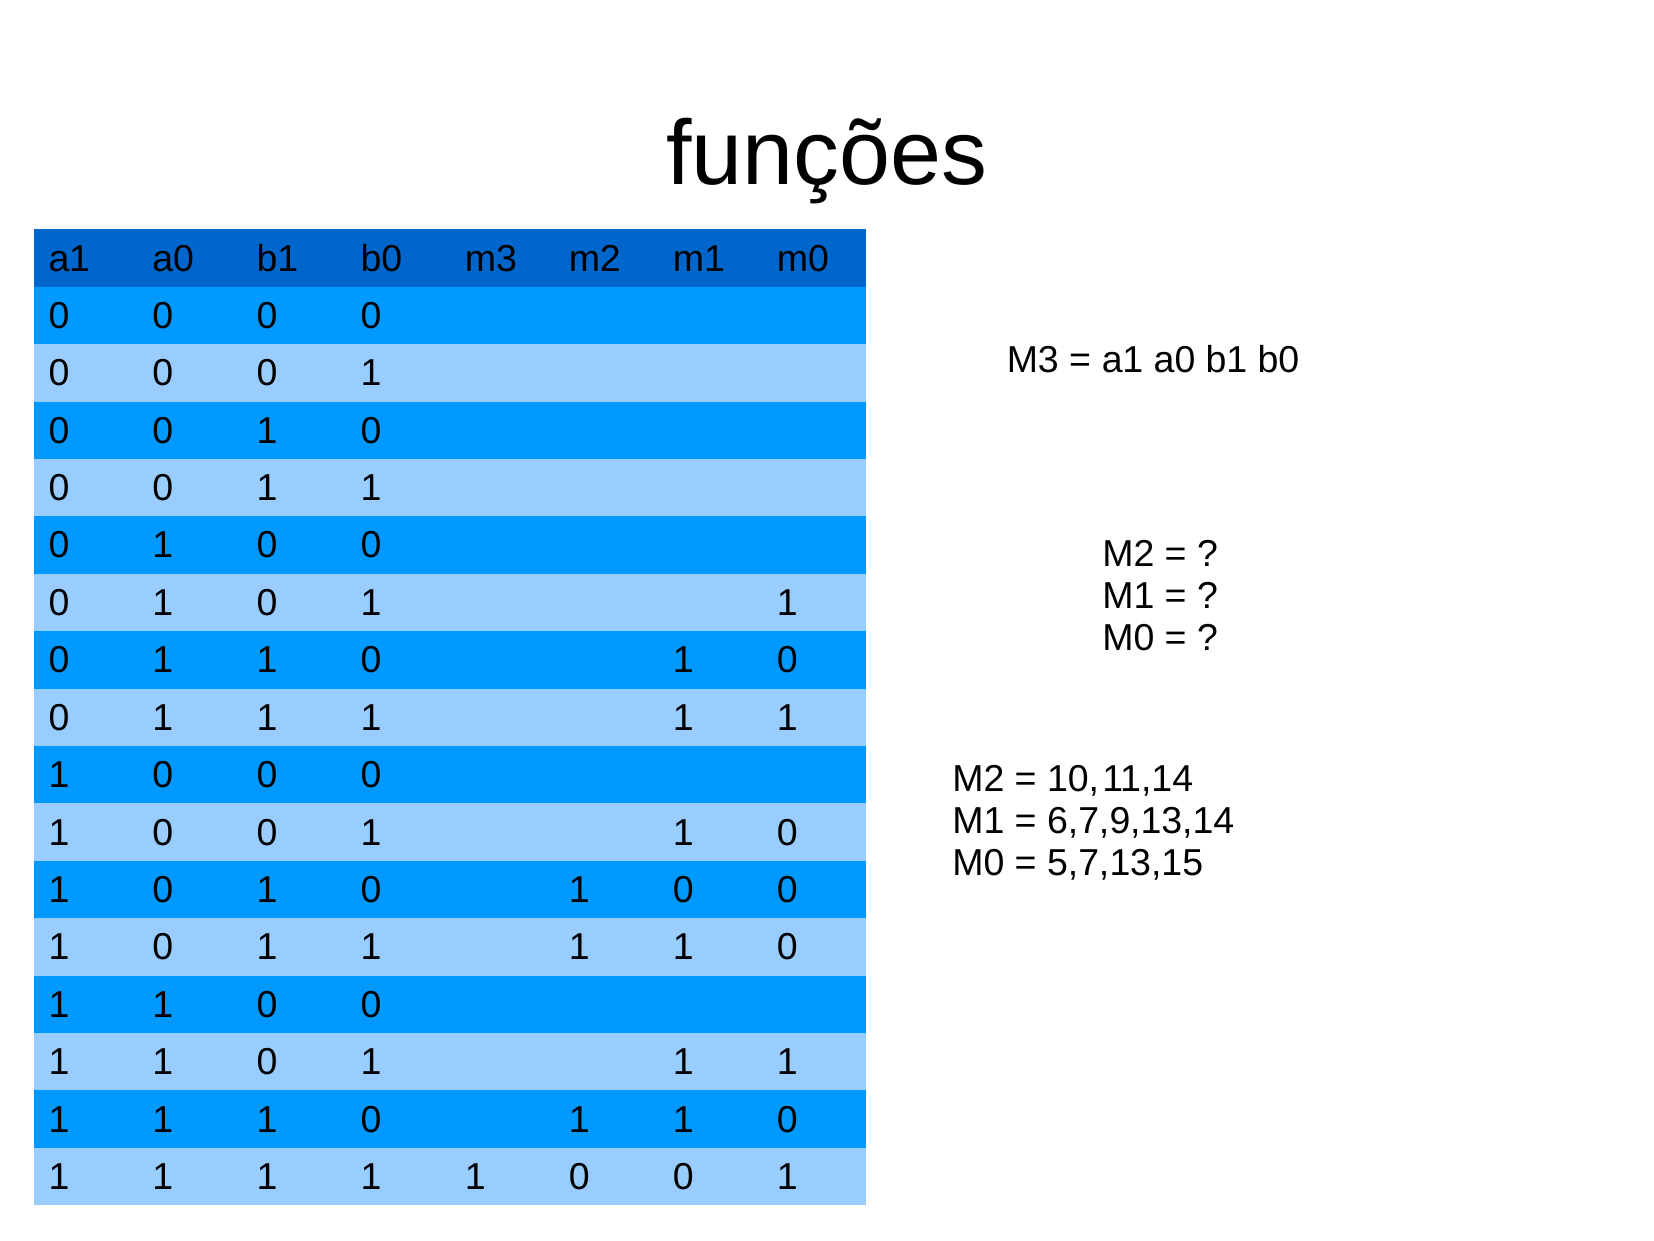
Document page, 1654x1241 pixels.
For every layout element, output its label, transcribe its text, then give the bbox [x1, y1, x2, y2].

text_box M2 = 10, 11,14 M1 = 6,7,9,13,14 M0 = 5,7,13,15 [937, 750, 1250, 891]
table_cell [450, 1033, 554, 1090]
table_cell 0 [346, 861, 450, 918]
table_cell 0 [34, 631, 138, 689]
text_box M3 = a1 a0 b1 b0 [992, 330, 1315, 388]
table_cell 0 [242, 574, 346, 631]
table_cell [450, 746, 554, 803]
table_cell 1 [450, 1148, 554, 1205]
table_cell [554, 459, 658, 516]
table_cell 1 [34, 746, 138, 803]
table_cell [450, 516, 554, 574]
table_cell 1 [242, 918, 346, 976]
table_cell 1 [242, 861, 346, 918]
table_cell 1 [554, 1090, 658, 1148]
table_cell [762, 344, 866, 402]
table_cell 0 [242, 344, 346, 402]
table_cell [658, 402, 762, 459]
table_cell 0 [242, 516, 346, 574]
table_cell 0 [138, 746, 242, 803]
table_cell [450, 631, 554, 689]
table_cell [450, 574, 554, 631]
table_cell [450, 344, 554, 402]
table_cell 1 [554, 861, 658, 918]
table_cell 1 [242, 459, 346, 516]
table_cell [658, 516, 762, 574]
table_cell [658, 344, 762, 402]
table_cell 1 [346, 459, 450, 516]
table_cell 0 [34, 689, 138, 746]
table_cell 1 [138, 631, 242, 689]
table_header b0 [346, 229, 450, 287]
table_cell [554, 344, 658, 402]
table_cell 1 [138, 574, 242, 631]
table_cell [450, 861, 554, 918]
table_cell 1 [346, 918, 450, 976]
table_cell [554, 803, 658, 861]
table_cell 0 [138, 402, 242, 459]
table_cell 0 [346, 976, 450, 1033]
table_cell [450, 976, 554, 1033]
table_cell 0 [346, 402, 450, 459]
table_cell 1 [34, 976, 138, 1033]
table_cell 1 [346, 344, 450, 402]
table_header m1 [658, 229, 762, 287]
table_cell 1 [242, 402, 346, 459]
table_cell [450, 918, 554, 976]
table_cell 1 [346, 803, 450, 861]
table_cell 1 [346, 1148, 450, 1205]
table_cell 0 [138, 459, 242, 516]
table_cell [658, 287, 762, 344]
table_header m0 [762, 229, 866, 287]
table_cell [554, 631, 658, 689]
title funções [82, 56, 1571, 250]
table_cell 1 [658, 918, 762, 976]
table_cell 1 [762, 689, 866, 746]
table_cell 1 [242, 631, 346, 689]
text_box M2 = ? M1 = ? M0 = ? [1087, 525, 1233, 666]
table_cell 1 [138, 1090, 242, 1148]
table_cell [450, 1090, 554, 1148]
table_cell 1 [346, 1033, 450, 1090]
table_cell 0 [762, 631, 866, 689]
table_header a0 [138, 229, 242, 287]
table_cell 1 [658, 1033, 762, 1090]
table_cell 0 [762, 861, 866, 918]
table_cell [554, 746, 658, 803]
table_cell [450, 459, 554, 516]
table_cell 1 [658, 803, 762, 861]
table_cell 1 [138, 1033, 242, 1090]
table_cell [554, 287, 658, 344]
table_cell 0 [346, 1090, 450, 1148]
table_cell [554, 976, 658, 1033]
table_cell 1 [346, 689, 450, 746]
table_cell 0 [138, 344, 242, 402]
table_cell [658, 459, 762, 516]
table_cell 1 [242, 1090, 346, 1148]
table_cell 0 [138, 861, 242, 918]
table_cell 0 [242, 287, 346, 344]
table_cell [658, 746, 762, 803]
table_cell 0 [138, 287, 242, 344]
table_cell 1 [138, 1148, 242, 1205]
table_cell [450, 287, 554, 344]
table_cell 0 [762, 1090, 866, 1148]
table_header a1 [34, 229, 138, 287]
table_cell 0 [346, 631, 450, 689]
table_cell 0 [242, 1033, 346, 1090]
table_cell 0 [762, 918, 866, 976]
table_cell 0 [34, 344, 138, 402]
table_cell 1 [138, 976, 242, 1033]
table_cell 1 [242, 689, 346, 746]
table_cell 1 [762, 574, 866, 631]
table_cell [762, 746, 866, 803]
table_cell 0 [658, 861, 762, 918]
table_cell 1 [346, 574, 450, 631]
table_cell 0 [34, 459, 138, 516]
table_cell [450, 803, 554, 861]
table_cell 0 [242, 976, 346, 1033]
table_cell 0 [658, 1148, 762, 1205]
table_cell 1 [658, 1090, 762, 1148]
table_cell [554, 689, 658, 746]
table_cell [450, 402, 554, 459]
table_cell 1 [34, 1148, 138, 1205]
table_cell 1 [34, 803, 138, 861]
table_cell 1 [762, 1148, 866, 1205]
table_cell 0 [242, 803, 346, 861]
table_cell 0 [34, 402, 138, 459]
table_cell 0 [34, 287, 138, 344]
table_cell 1 [34, 918, 138, 976]
table_cell [762, 459, 866, 516]
table_cell 0 [34, 574, 138, 631]
table_cell [450, 689, 554, 746]
table_cell 1 [34, 1033, 138, 1090]
table_cell 1 [554, 918, 658, 976]
table_cell 0 [346, 516, 450, 574]
table_cell [762, 402, 866, 459]
table_cell 1 [762, 1033, 866, 1090]
table_cell [658, 976, 762, 1033]
table_header m3 [450, 229, 554, 287]
table_cell [554, 1033, 658, 1090]
table_cell [554, 402, 658, 459]
table_cell 0 [242, 746, 346, 803]
table_cell 1 [242, 1148, 346, 1205]
table_cell 1 [34, 861, 138, 918]
table_cell 1 [658, 689, 762, 746]
table_cell 1 [138, 689, 242, 746]
table_header m2 [554, 229, 658, 287]
table_cell 1 [138, 516, 242, 574]
table_cell [762, 976, 866, 1033]
table_cell 0 [346, 287, 450, 344]
table_cell [658, 574, 762, 631]
table_cell 0 [554, 1148, 658, 1205]
table_cell [762, 287, 866, 344]
table_cell 0 [346, 746, 450, 803]
table_cell [554, 574, 658, 631]
table_cell 0 [138, 918, 242, 976]
table_cell 1 [658, 631, 762, 689]
table_cell 0 [762, 803, 866, 861]
table_cell 0 [34, 516, 138, 574]
table_cell [762, 516, 866, 574]
table_cell 1 [34, 1090, 138, 1148]
table_cell [554, 516, 658, 574]
table_cell 0 [138, 803, 242, 861]
table_header b1 [242, 229, 346, 287]
